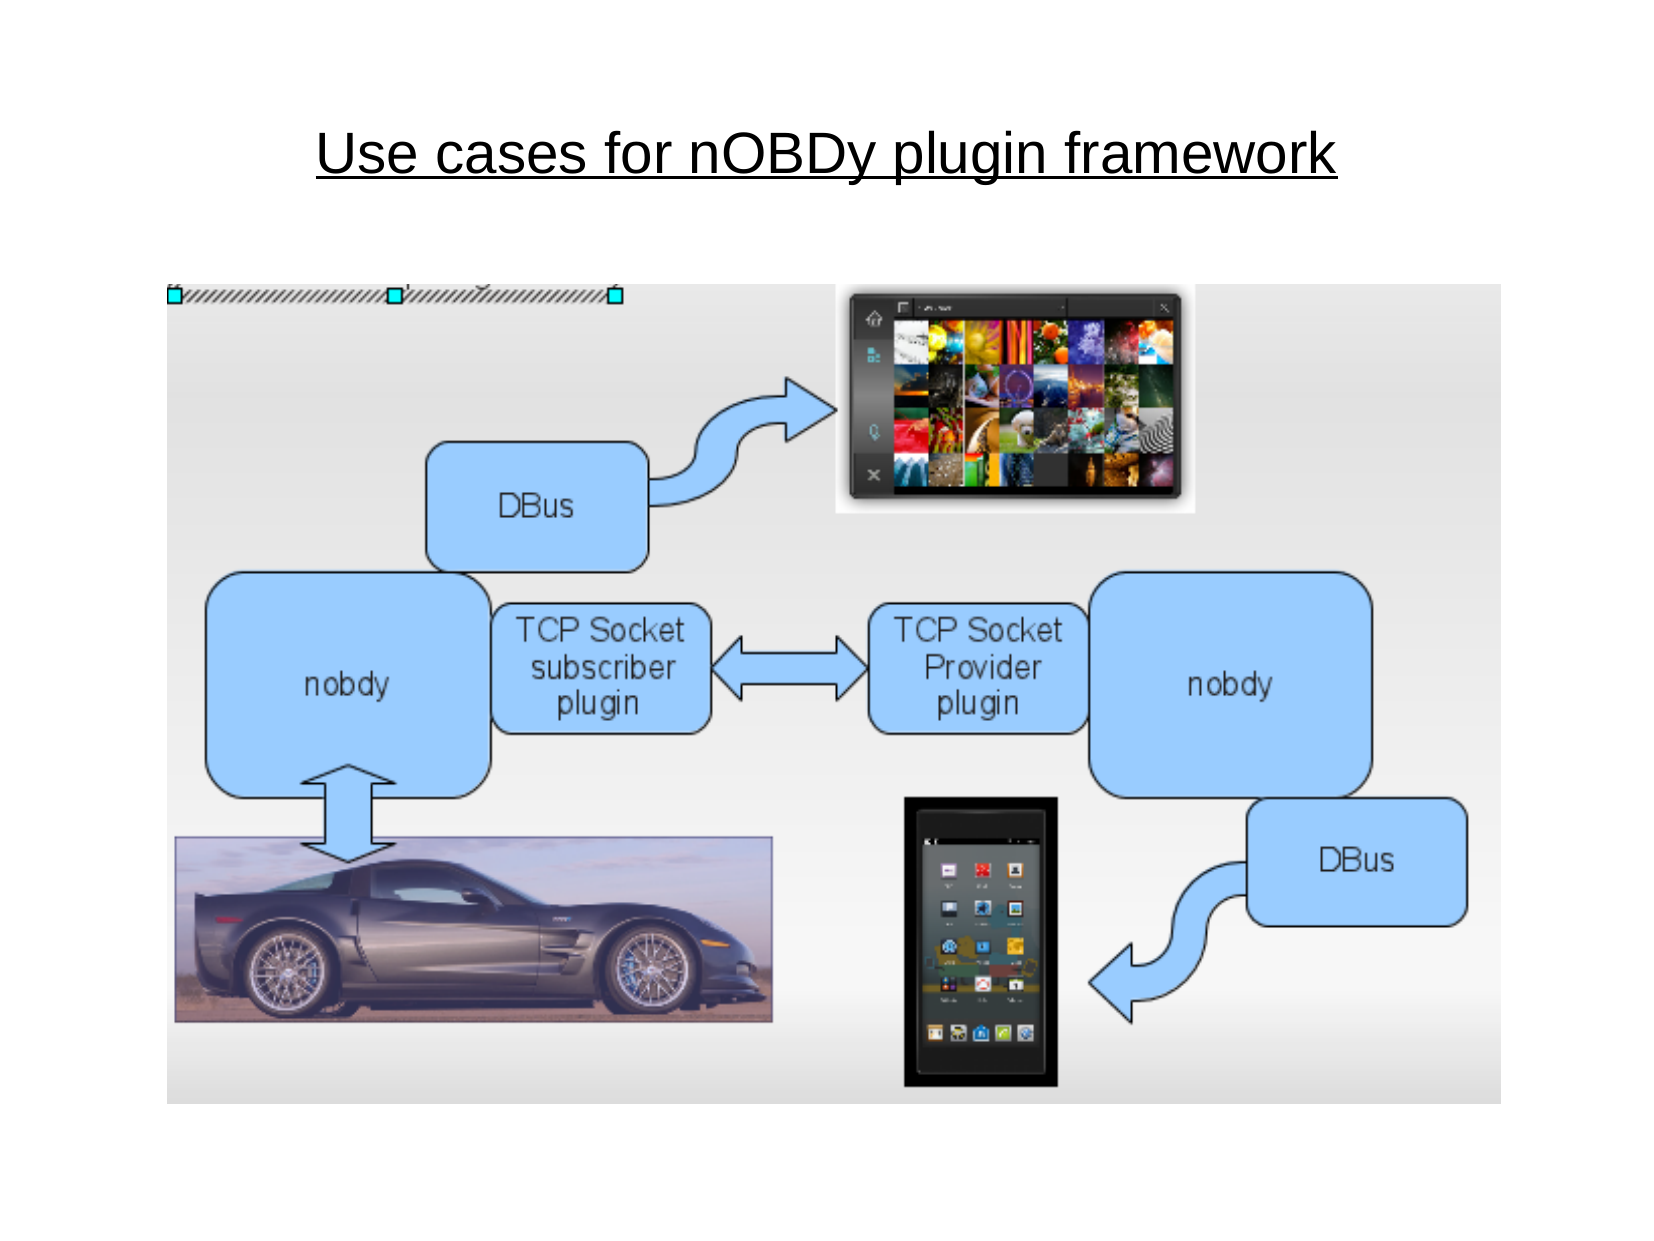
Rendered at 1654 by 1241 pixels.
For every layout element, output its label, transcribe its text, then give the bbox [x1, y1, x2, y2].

picture [167, 284, 1501, 1104]
title Use cases for nOBDy plugin framework [82, 49, 1571, 257]
